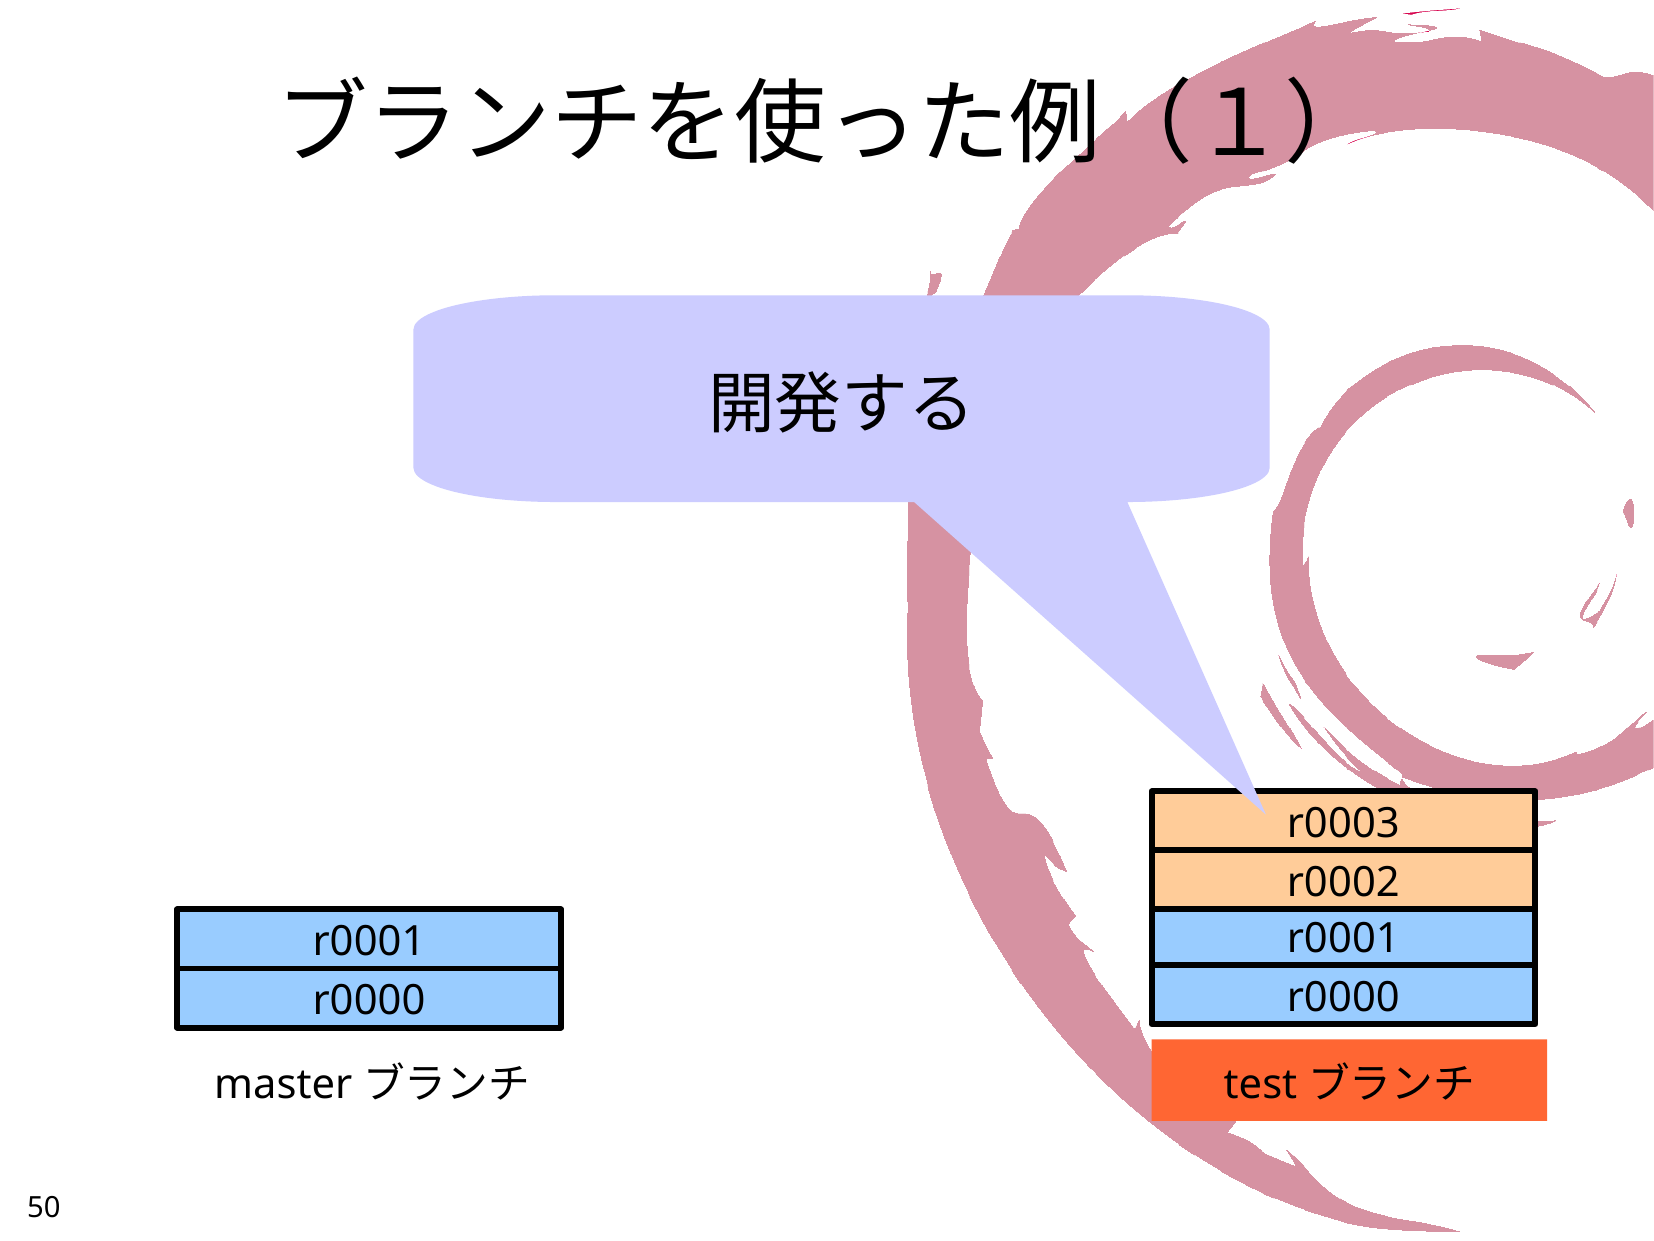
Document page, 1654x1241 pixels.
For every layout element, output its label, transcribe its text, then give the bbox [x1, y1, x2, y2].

text_box r0001 [177, 909, 562, 968]
text_box r0001 [1151, 910, 1536, 965]
picture [886, 0, 1654, 1241]
text_box master ブランチ [194, 1039, 550, 1168]
title ブランチを使った例（１） [82, 49, 1571, 257]
text_box r0000 [177, 968, 562, 1028]
text_box 開発する [413, 295, 1270, 815]
text_box r0002 [1151, 851, 1536, 910]
text_box r0003 [1151, 791, 1536, 851]
text_box test ブランチ [1151, 1039, 1548, 1114]
text_box r0000 [1151, 965, 1536, 1025]
